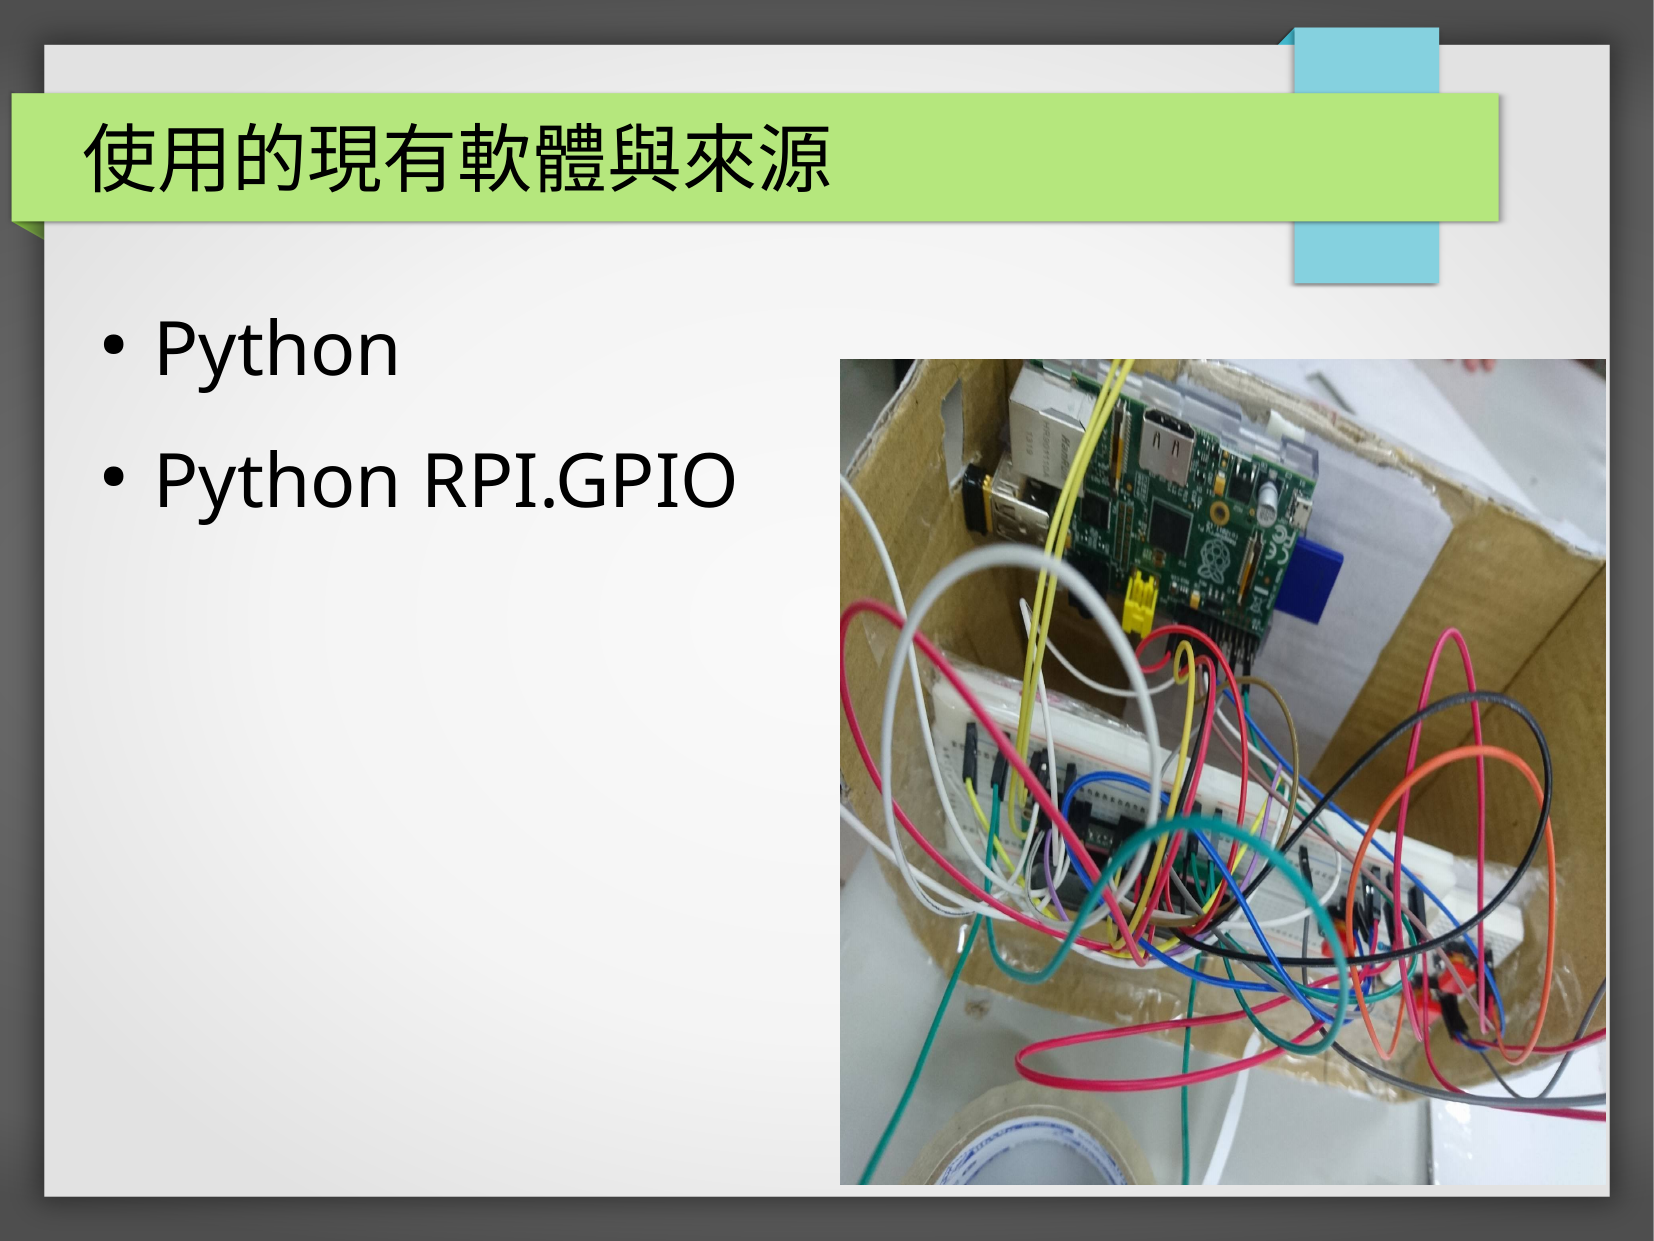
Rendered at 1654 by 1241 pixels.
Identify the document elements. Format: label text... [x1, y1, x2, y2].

title 使用的現有軟體與來源 [82, 94, 1264, 213]
picture [0, 0, 1654, 1241]
list Python Python RPI.GPIO [82, 295, 1571, 1015]
